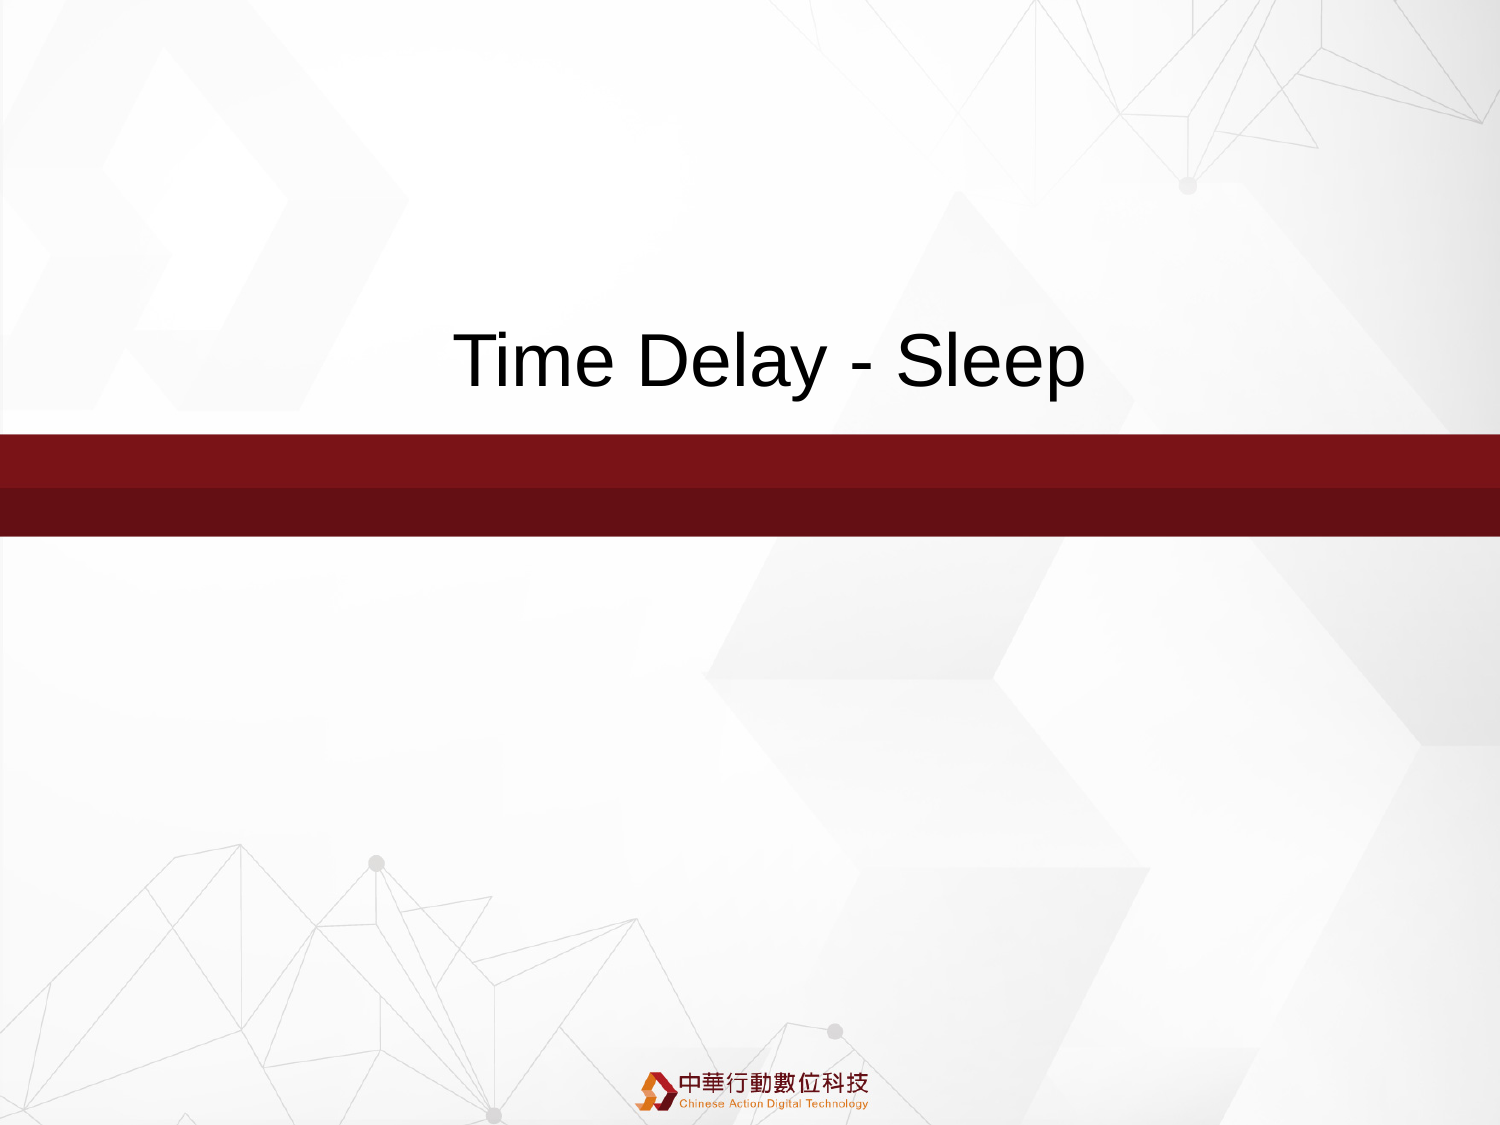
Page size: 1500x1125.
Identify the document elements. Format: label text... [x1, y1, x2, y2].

title Time Delay - Sleep [144, 312, 1396, 433]
picture [0, 0, 1500, 1125]
